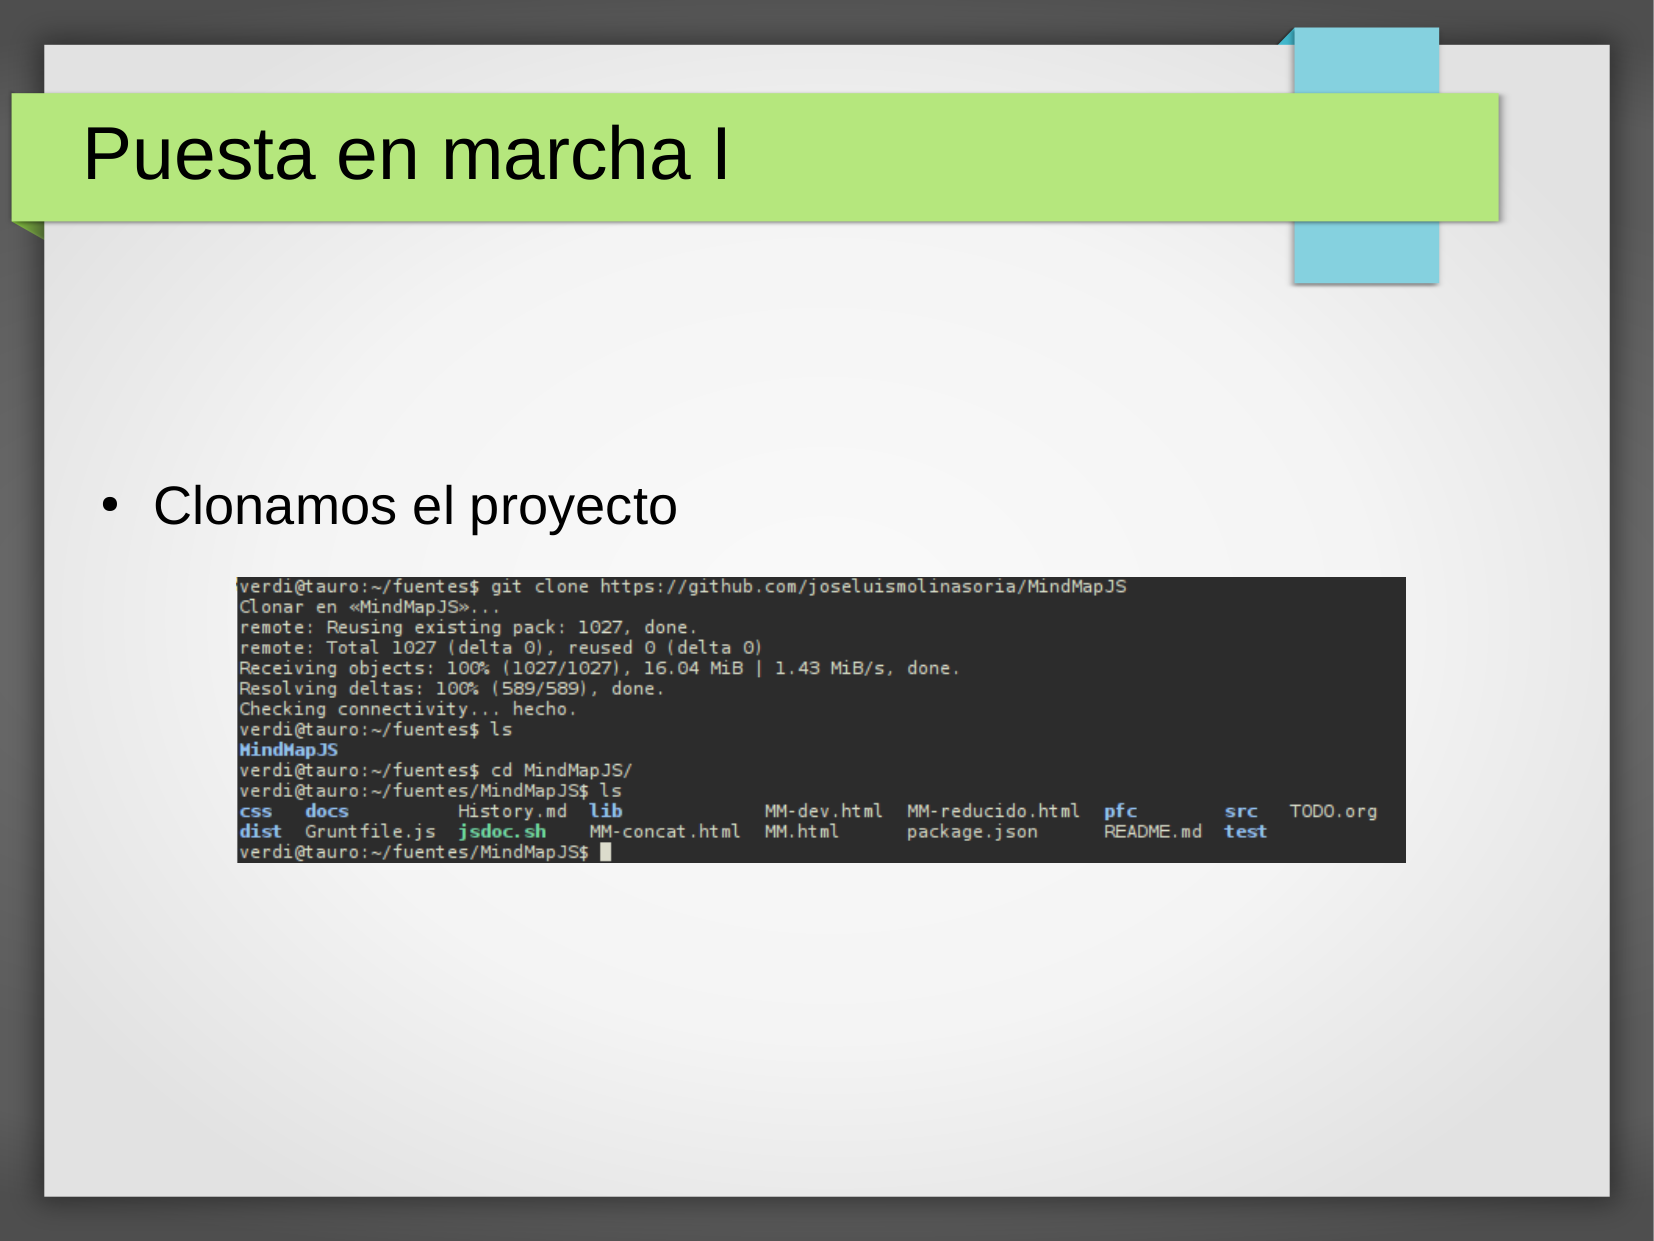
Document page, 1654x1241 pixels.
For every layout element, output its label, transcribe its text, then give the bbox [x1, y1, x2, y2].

picture [0, 0, 1654, 1241]
title Puesta en marcha I [82, 94, 1264, 213]
list Clonamos el proyecto [82, 295, 1571, 1015]
